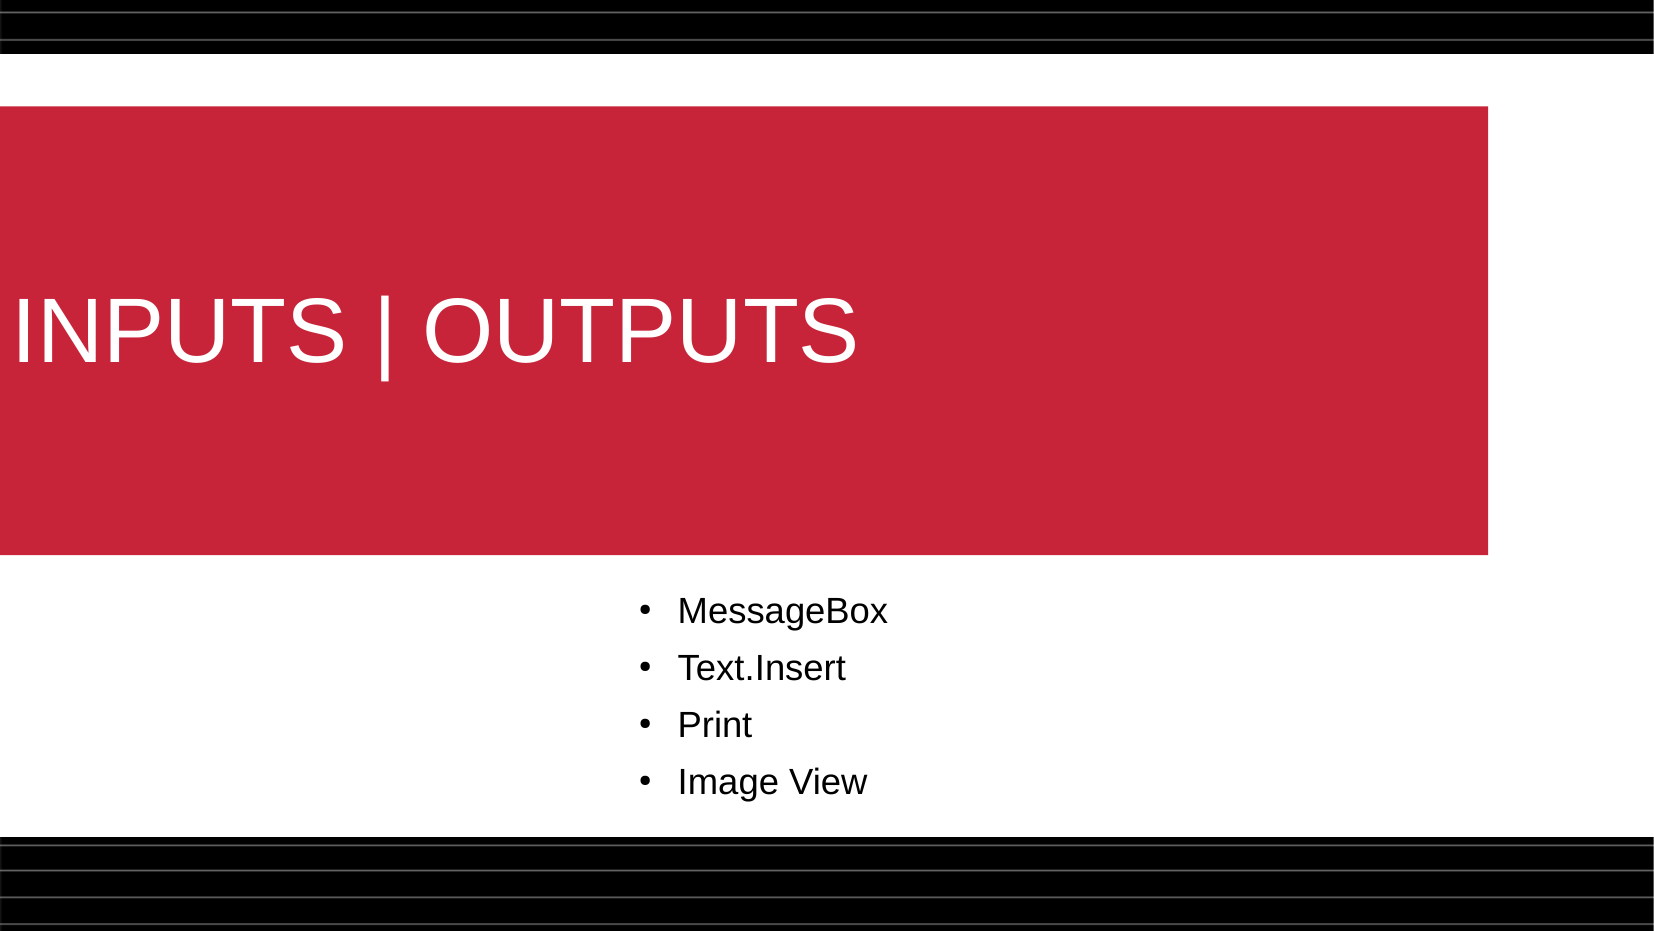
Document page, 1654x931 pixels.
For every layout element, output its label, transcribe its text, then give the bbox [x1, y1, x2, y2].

picture [0, 0, 1654, 54]
list MessageBox Text.Insert Print Image View [625, 590, 1489, 804]
picture [0, 837, 1654, 931]
title INPUTS | OUTPUTS [0, 106, 1489, 556]
